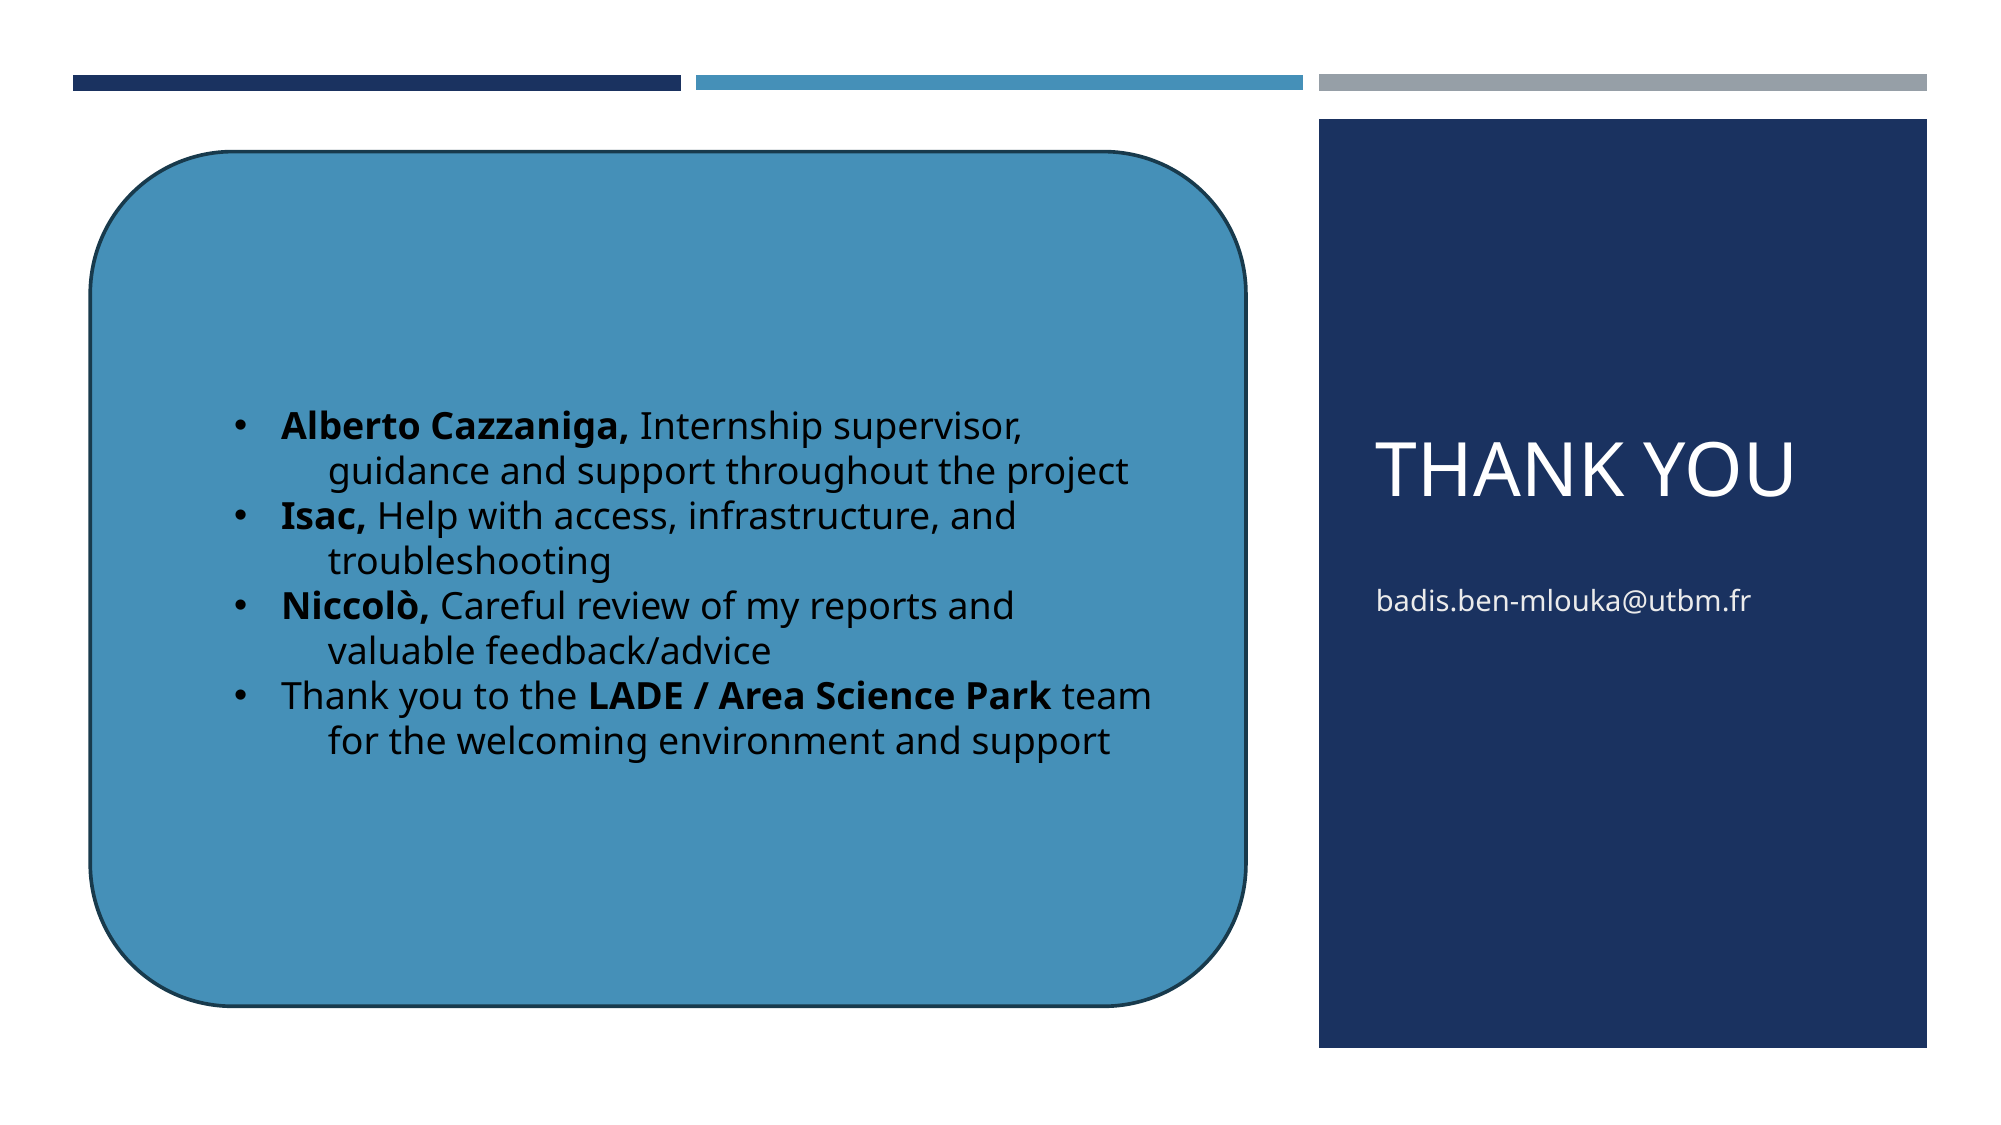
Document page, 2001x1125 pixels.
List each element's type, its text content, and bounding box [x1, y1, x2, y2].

text_box [0, 0, 2000, 1125]
title Thank you [1360, 232, 1867, 520]
subtitle badis.ben-mlouka@utbm.fr [1360, 574, 1867, 1007]
text_box Alberto Cazzaniga, Internship supervisor, guidance and support throughout the project Isac, Help with access, infrastructure, and troubleshooting Niccolò, Careful review of my reports and valuable feedback/advice Thank you to the LADE / Area Science Park team for the welcoming environment and support [219, 394, 1173, 773]
